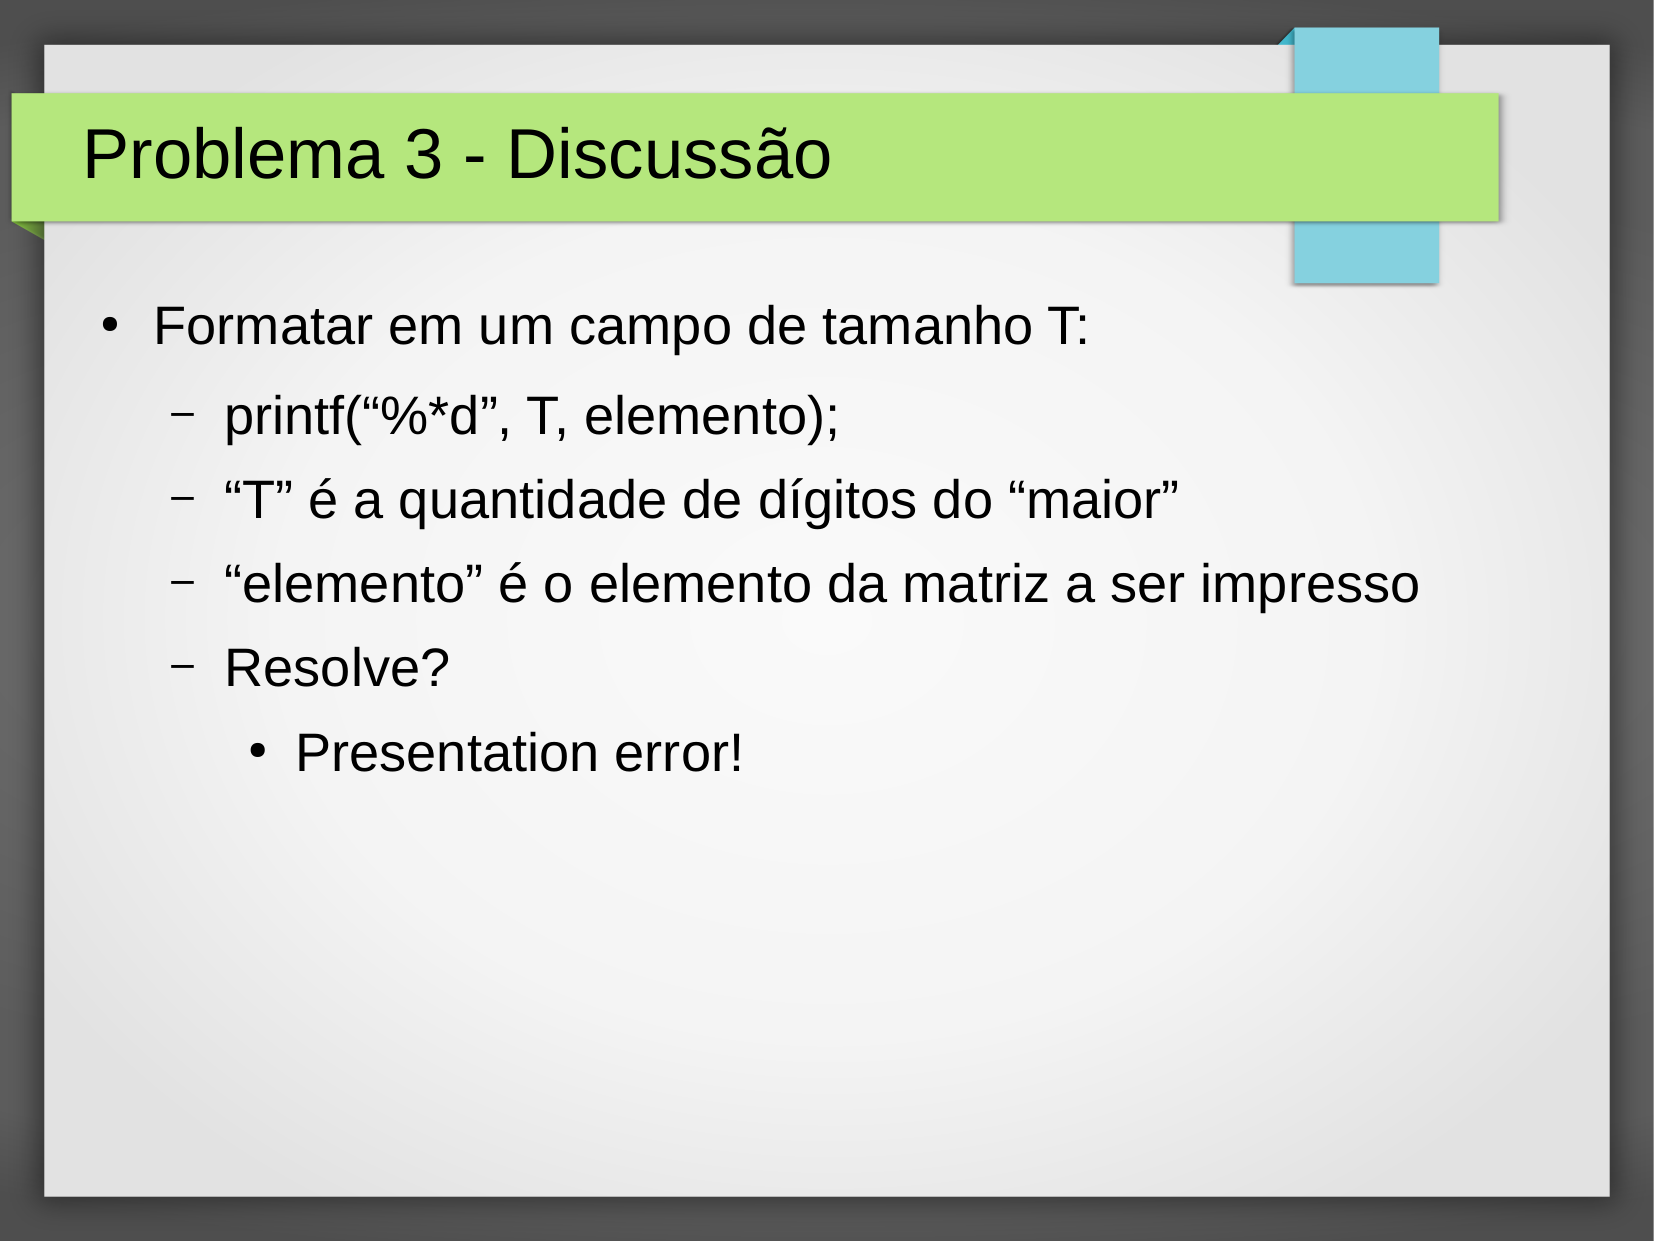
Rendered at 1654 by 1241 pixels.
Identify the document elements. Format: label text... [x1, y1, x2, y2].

list Formatar em um campo de tamanho T: printf(“%*d”, T, elemento); “T” é a quantidade de dígitos do “maior” “elemento” é o elemento da matriz a ser impresso Resolve? Presentation error! [82, 295, 1571, 1015]
title Problema 3 - Discussão [82, 94, 1264, 213]
picture [0, 0, 1654, 1241]
